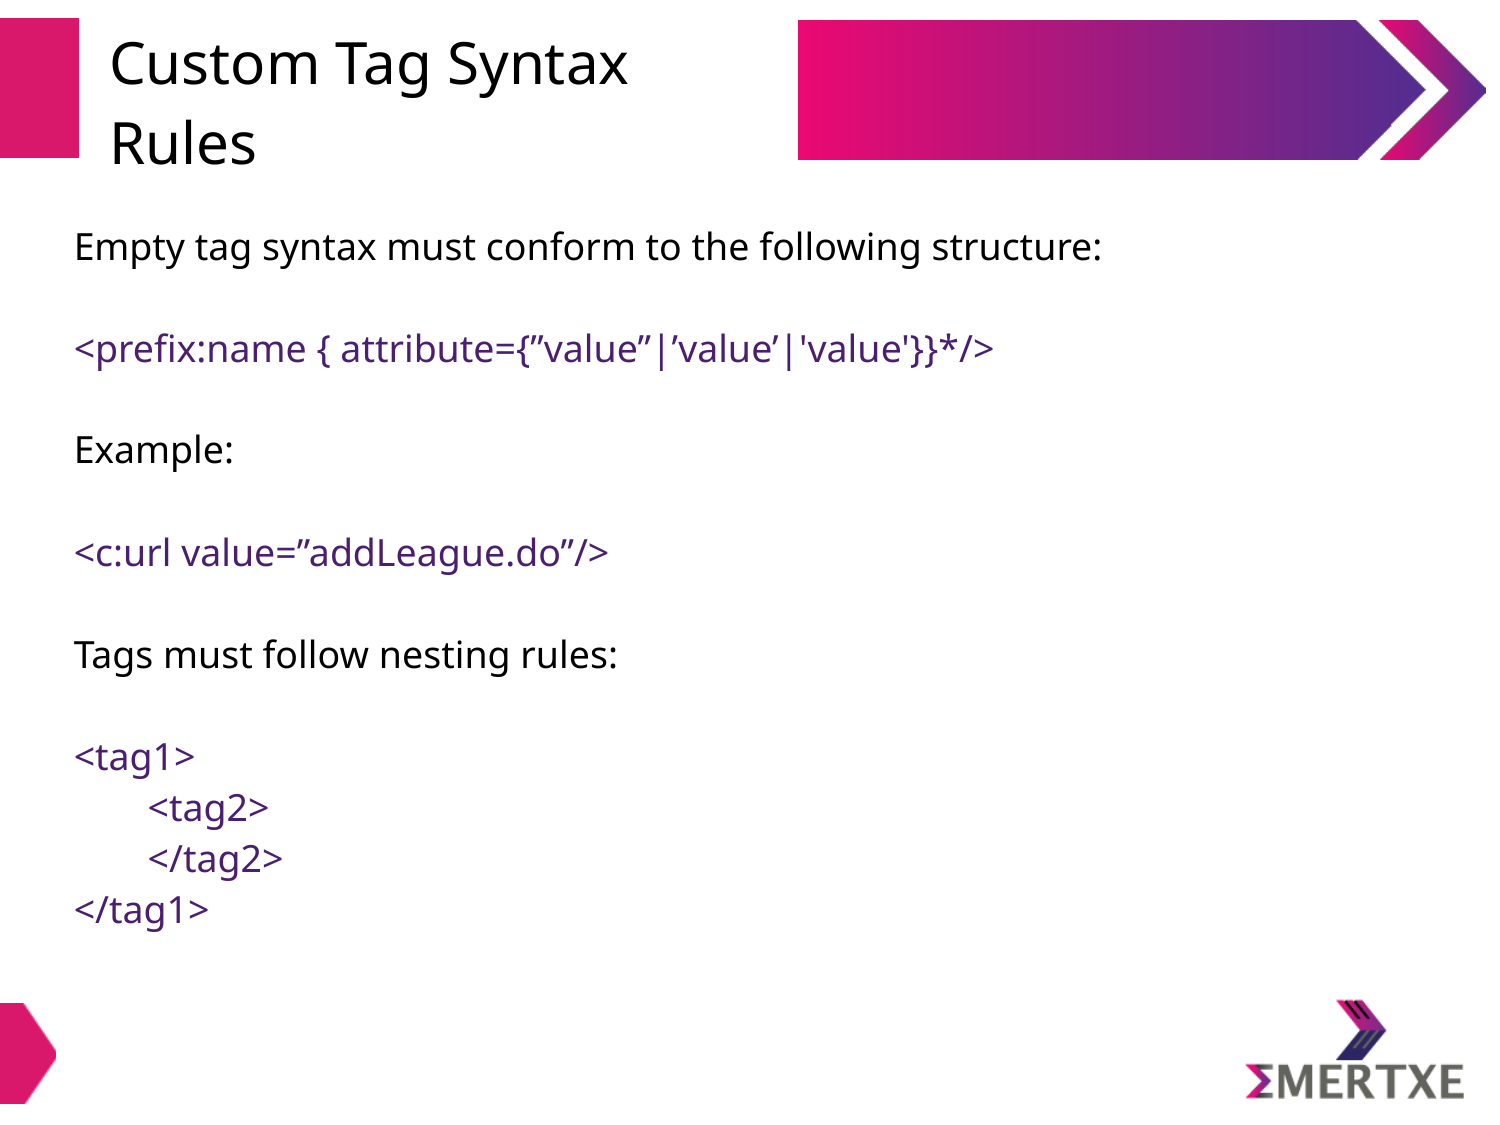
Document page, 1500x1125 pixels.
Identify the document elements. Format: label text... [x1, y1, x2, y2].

text_box Custom Tag Syntax Rules [94, 15, 745, 167]
picture [1245, 996, 1465, 1099]
text_box Empty tag syntax must conform to the following structure: <prefix:name { attribute={”value”|’value’|'value'}}*/> Example: <c:url value=”addLeague.do”/> Tags must follow nesting rules: <tag1> <tag2> </tag2> </tag1> [59, 212, 1441, 928]
picture [798, 20, 1486, 160]
